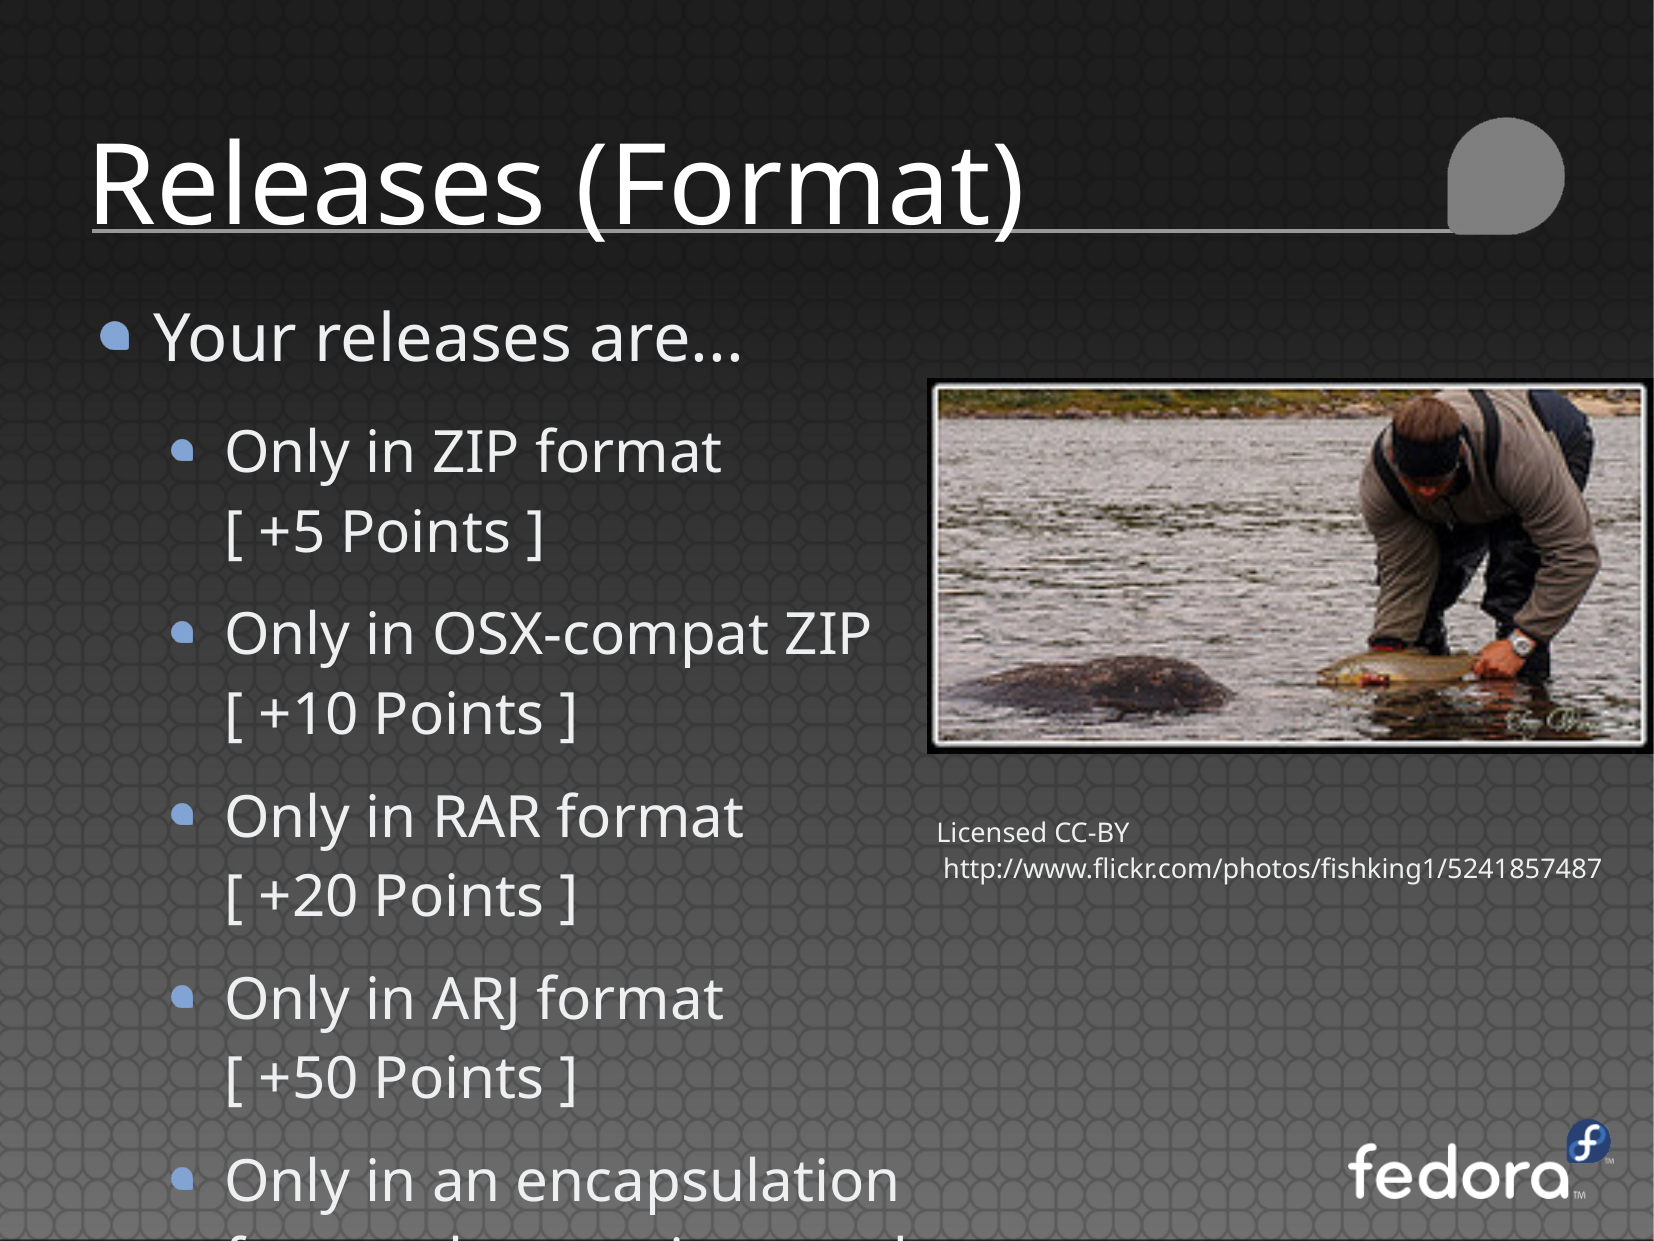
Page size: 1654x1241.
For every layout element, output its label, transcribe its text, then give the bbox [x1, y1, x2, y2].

text_box Licensed CC-BY http://www.flickr.com/photos/fishking1/5241857487 [933, 805, 1606, 884]
list Your releases are... Only in ZIP format [ +5 Points ] Only in OSX-compat ZIP [ +10 Points ] Only in RAR format [ +20 Points ] Only in ARJ format [ +50 Points ] Only in an encapsulation format that you invented [ +100 Points ] [82, 290, 952, 1238]
title Releases (Format) [86, 112, 1576, 249]
picture [0, 0, 1654, 1241]
